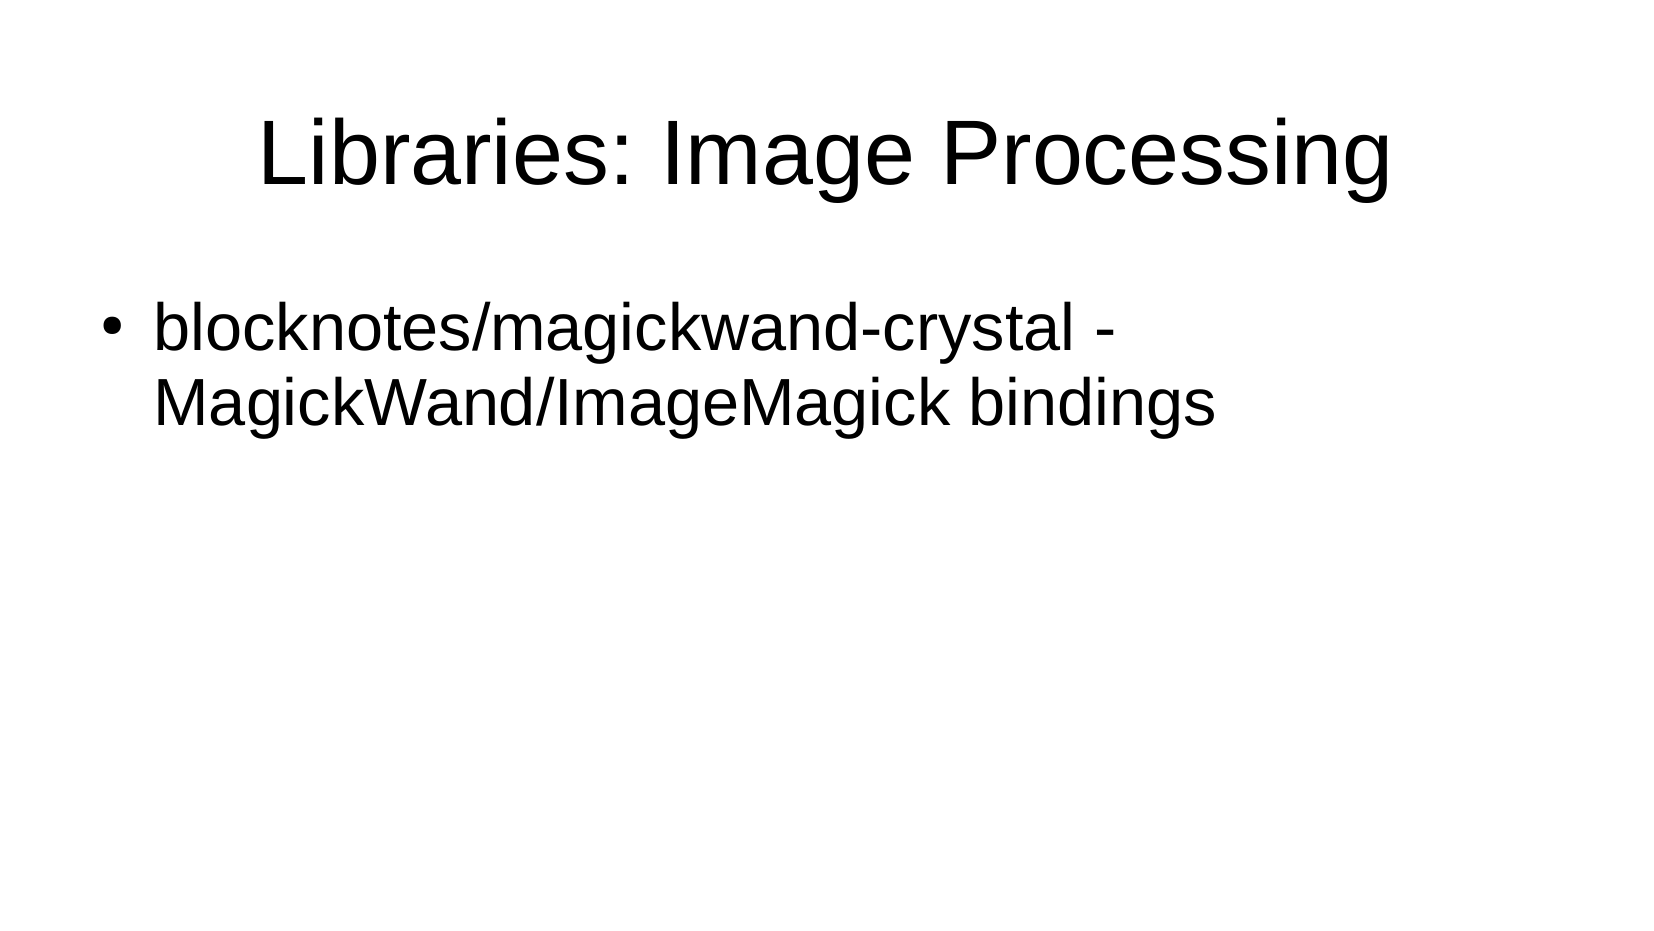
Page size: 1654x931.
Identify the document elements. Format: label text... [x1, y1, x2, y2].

list blocknotes/magickwand-crystal - MagickWand/ImageMagick bindings [82, 290, 1571, 856]
title Libraries: Image Processing [82, 49, 1571, 257]
